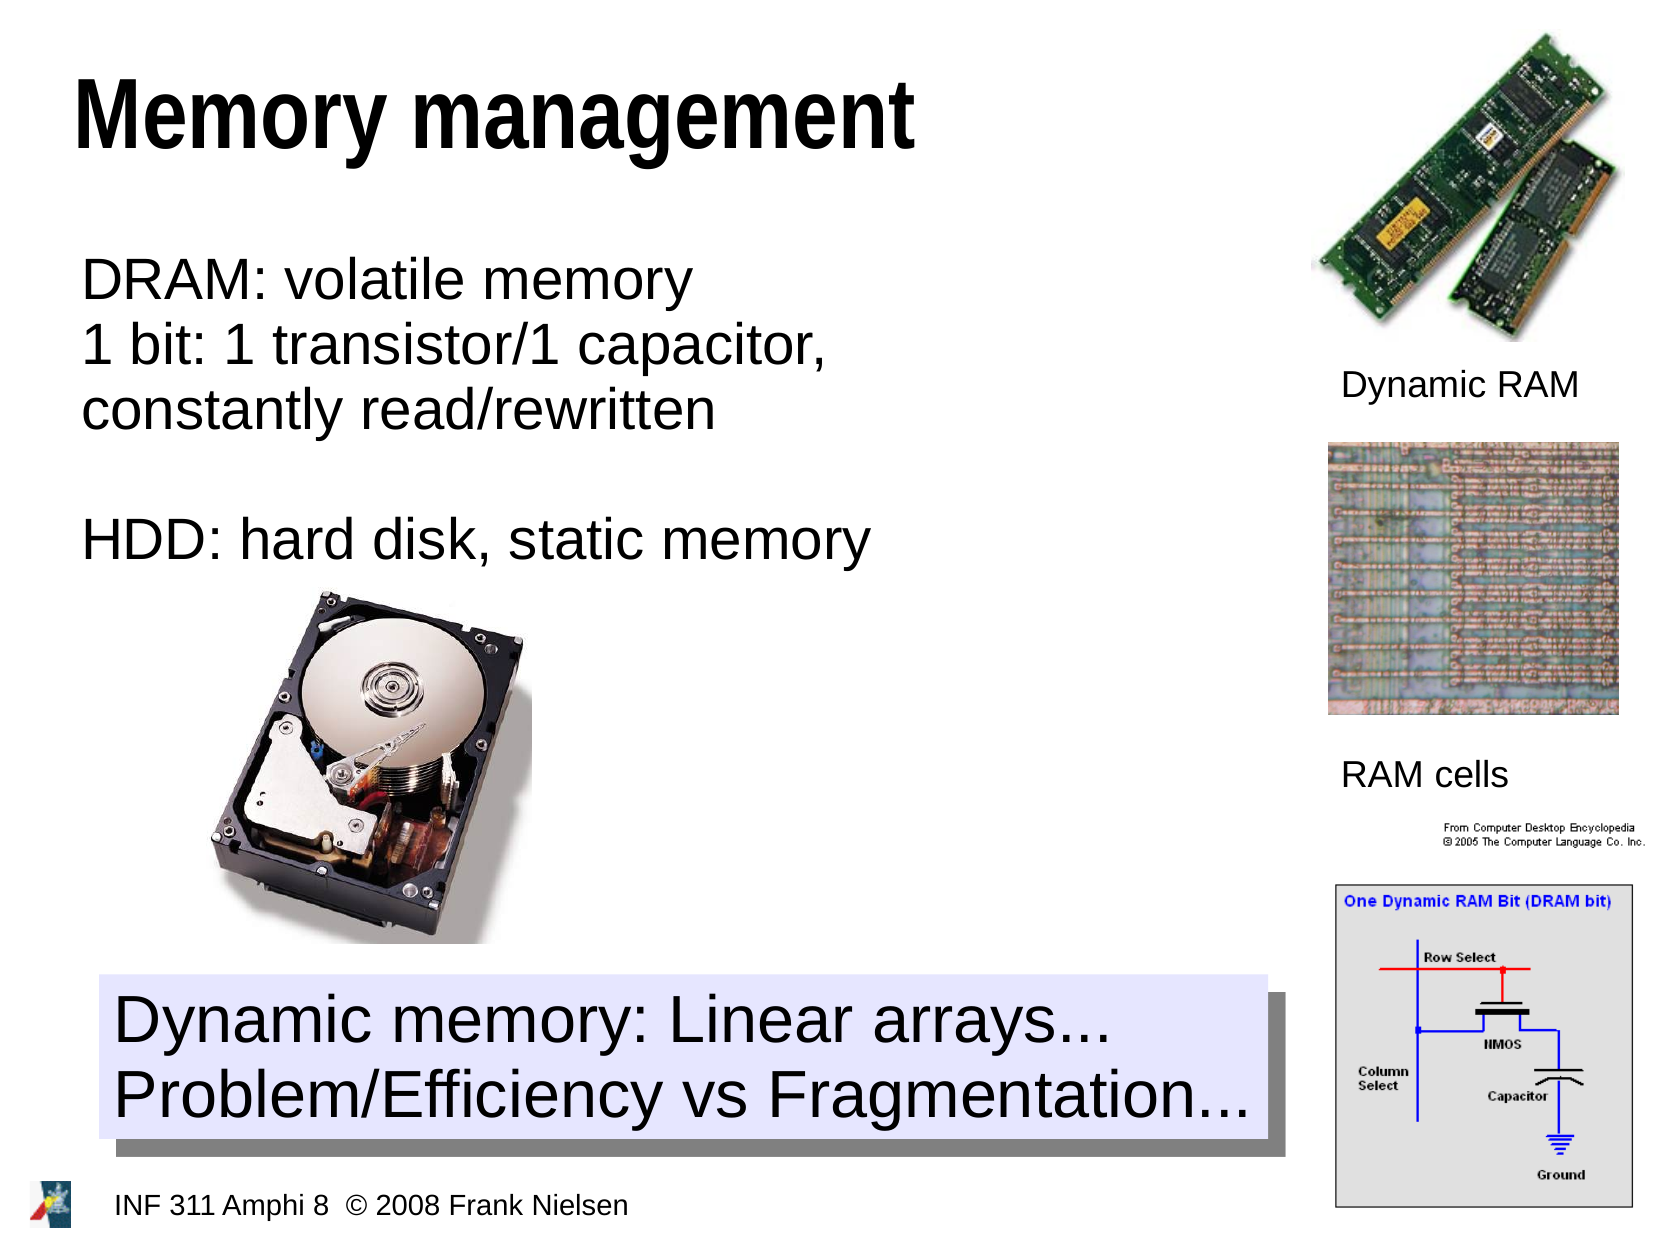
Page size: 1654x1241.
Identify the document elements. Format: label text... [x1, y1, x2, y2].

picture [29, 1181, 71, 1228]
picture [206, 587, 532, 944]
text_box [531, 236, 562, 308]
text_box Dynamic memory: Linear arrays... Problem/Efficiency vs Fragmentation... [99, 974, 1269, 1139]
picture [1328, 442, 1619, 715]
text_box RAM cells [1326, 746, 1525, 804]
picture [1313, 821, 1646, 1223]
text_box Dynamic RAM [1326, 356, 1595, 414]
text_box DRAM: volatile memory 1 bit: 1 transistor/1 capacitor, constantly read/rewritten HDD: hard disk, static memory [66, 239, 888, 579]
picture [1311, 29, 1625, 342]
text_box Memory management [59, 48, 932, 178]
